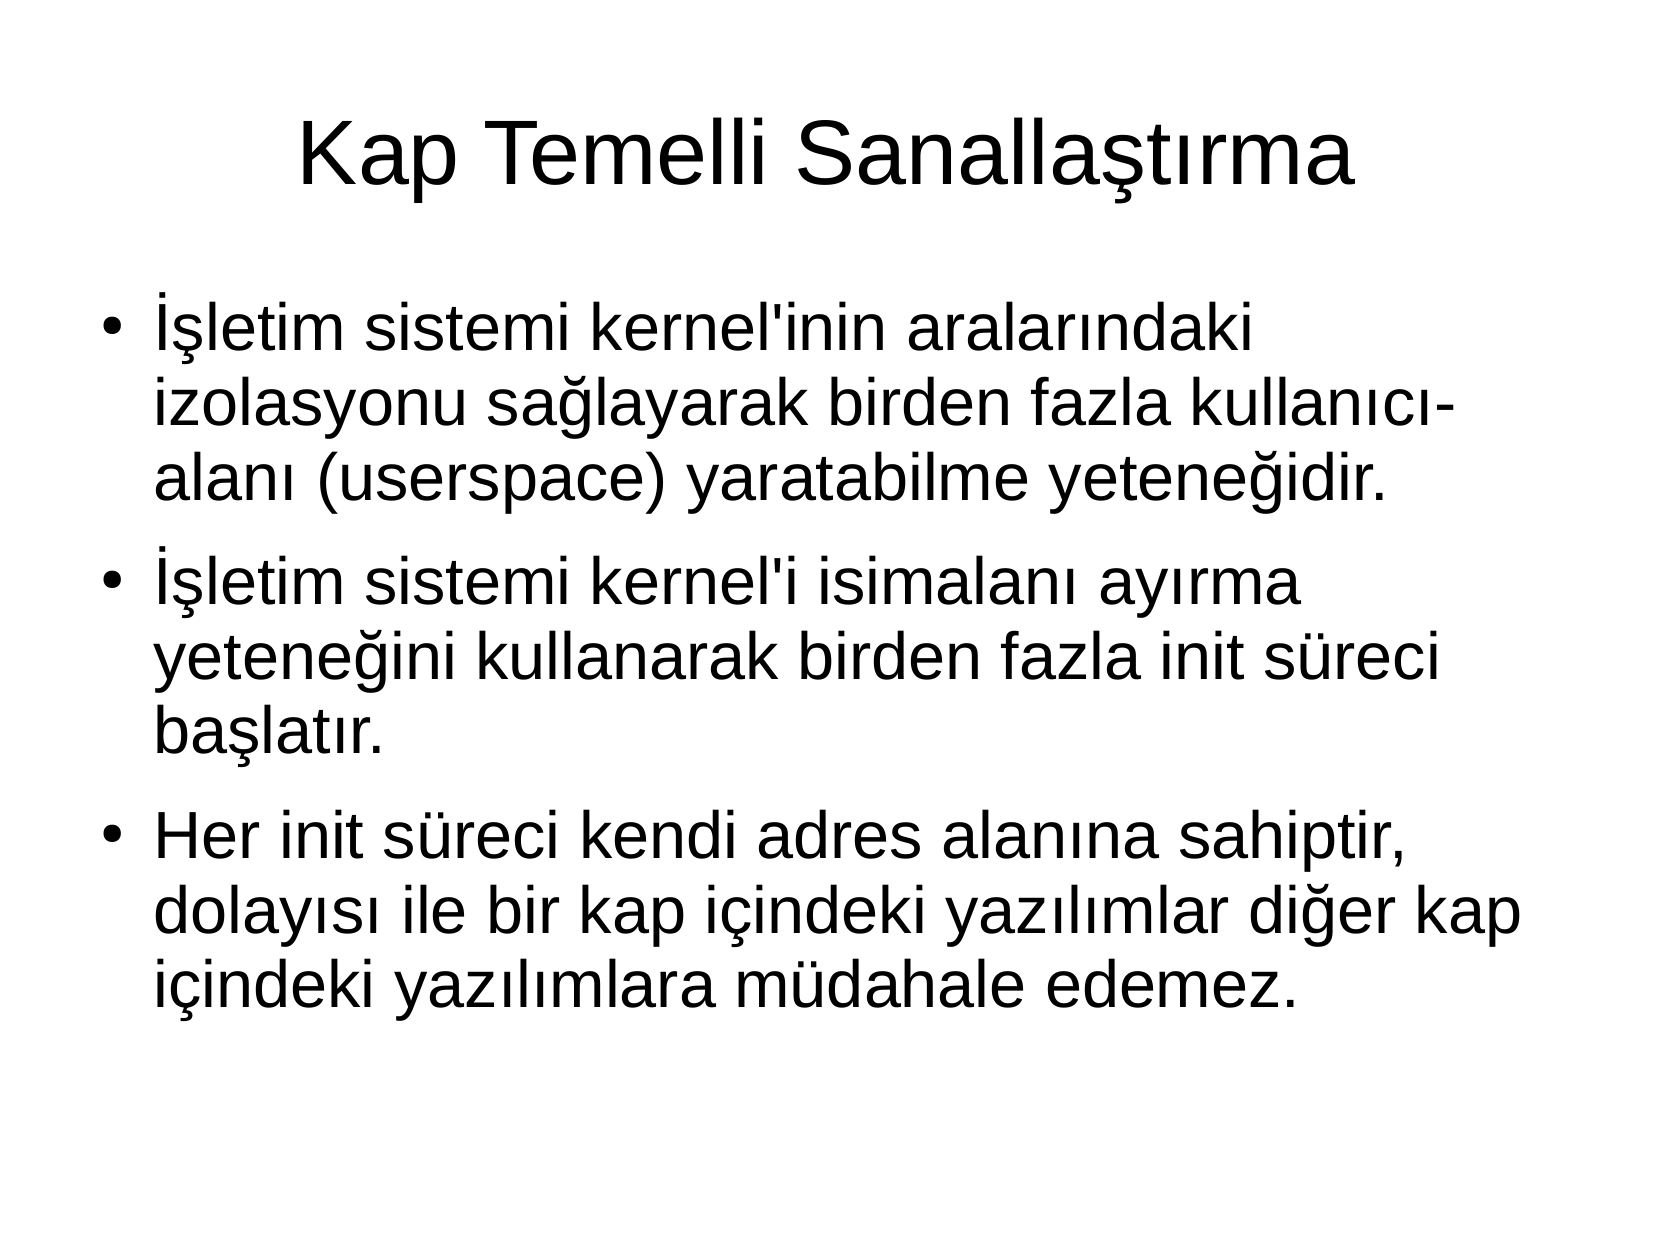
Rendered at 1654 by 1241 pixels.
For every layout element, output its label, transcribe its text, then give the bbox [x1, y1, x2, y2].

title Kap Temelli Sanallaştırma [82, 56, 1571, 250]
list İşletim sistemi kernel'inin aralarındaki izolasyonu sağlayarak birden fazla kullanıcı-alanı (userspace) yaratabilme yeteneğidir. İşletim sistemi kernel'i isimalanı ayırma yeteneğini kullanarak birden fazla init süreci başlatır. Her init süreci kendi adres alanına sahiptir, dolayısı ile bir kap içindeki yazılımlar diğer kap içindeki yazılımlara müdahale edemez. [82, 290, 1571, 1109]
